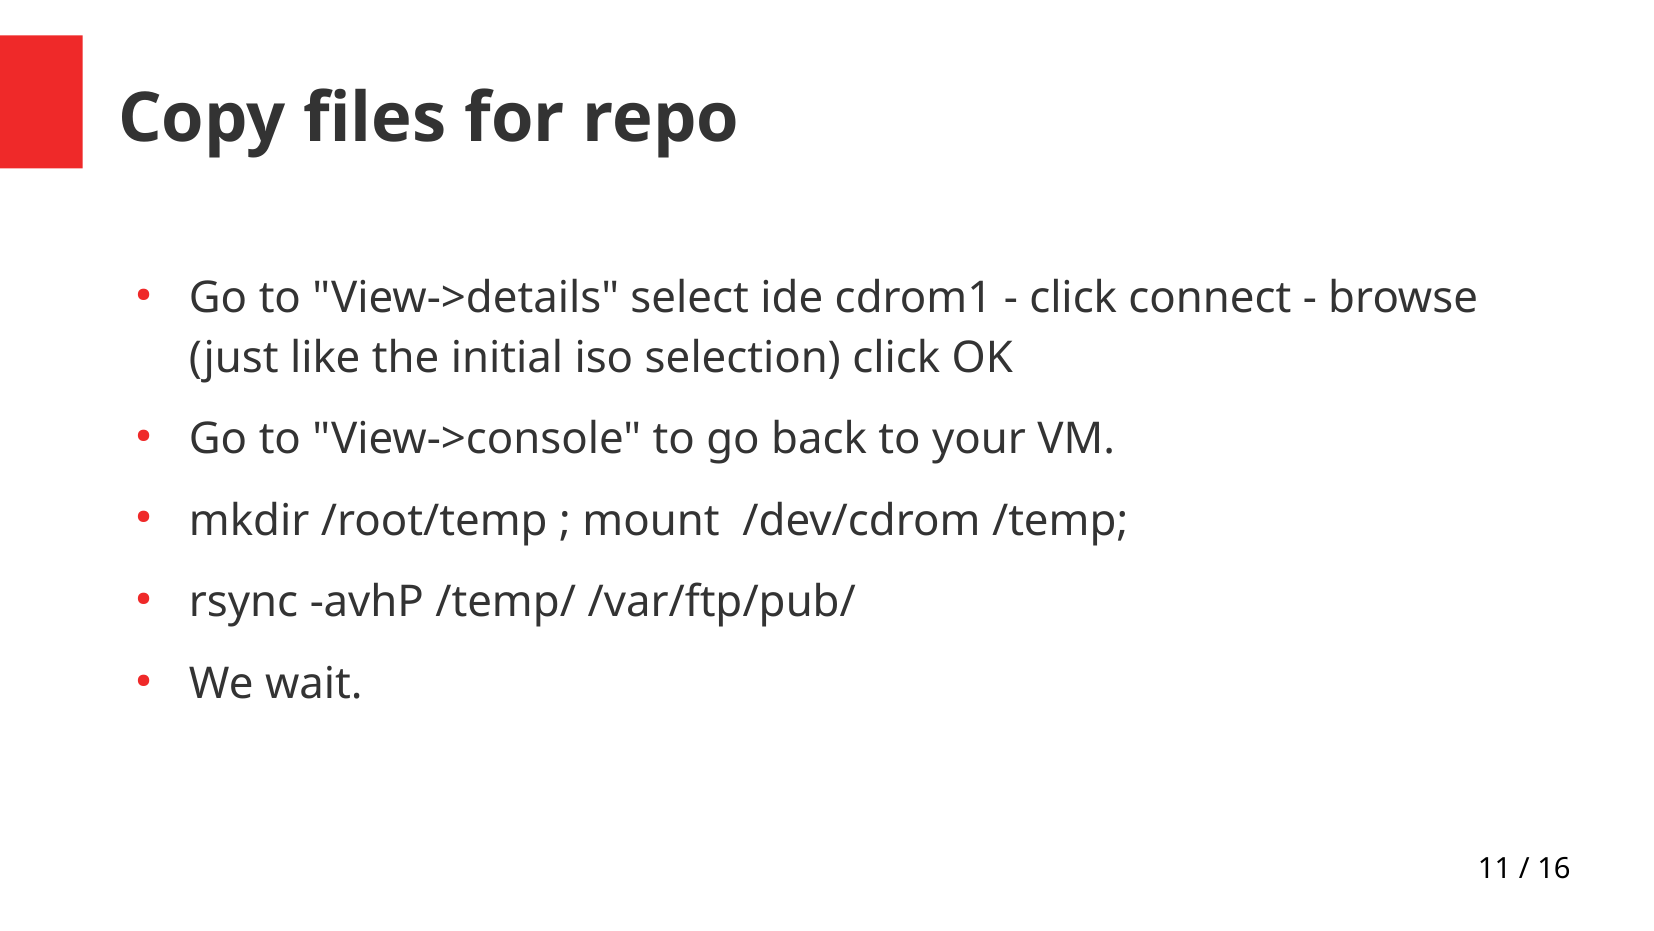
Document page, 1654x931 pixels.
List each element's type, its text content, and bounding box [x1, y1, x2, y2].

title Copy files for repo [118, 37, 1571, 193]
list Go to "View->details" select ide cdrom1 - click connect - browse (just like the initial iso selection) click OK Go to "View->console" to go back to your VM. mkdir /root/temp ; mount /dev/cdrom /temp; rsync -avhP /temp/ /var/ftp/pub/ We wait. [118, 265, 1536, 806]
